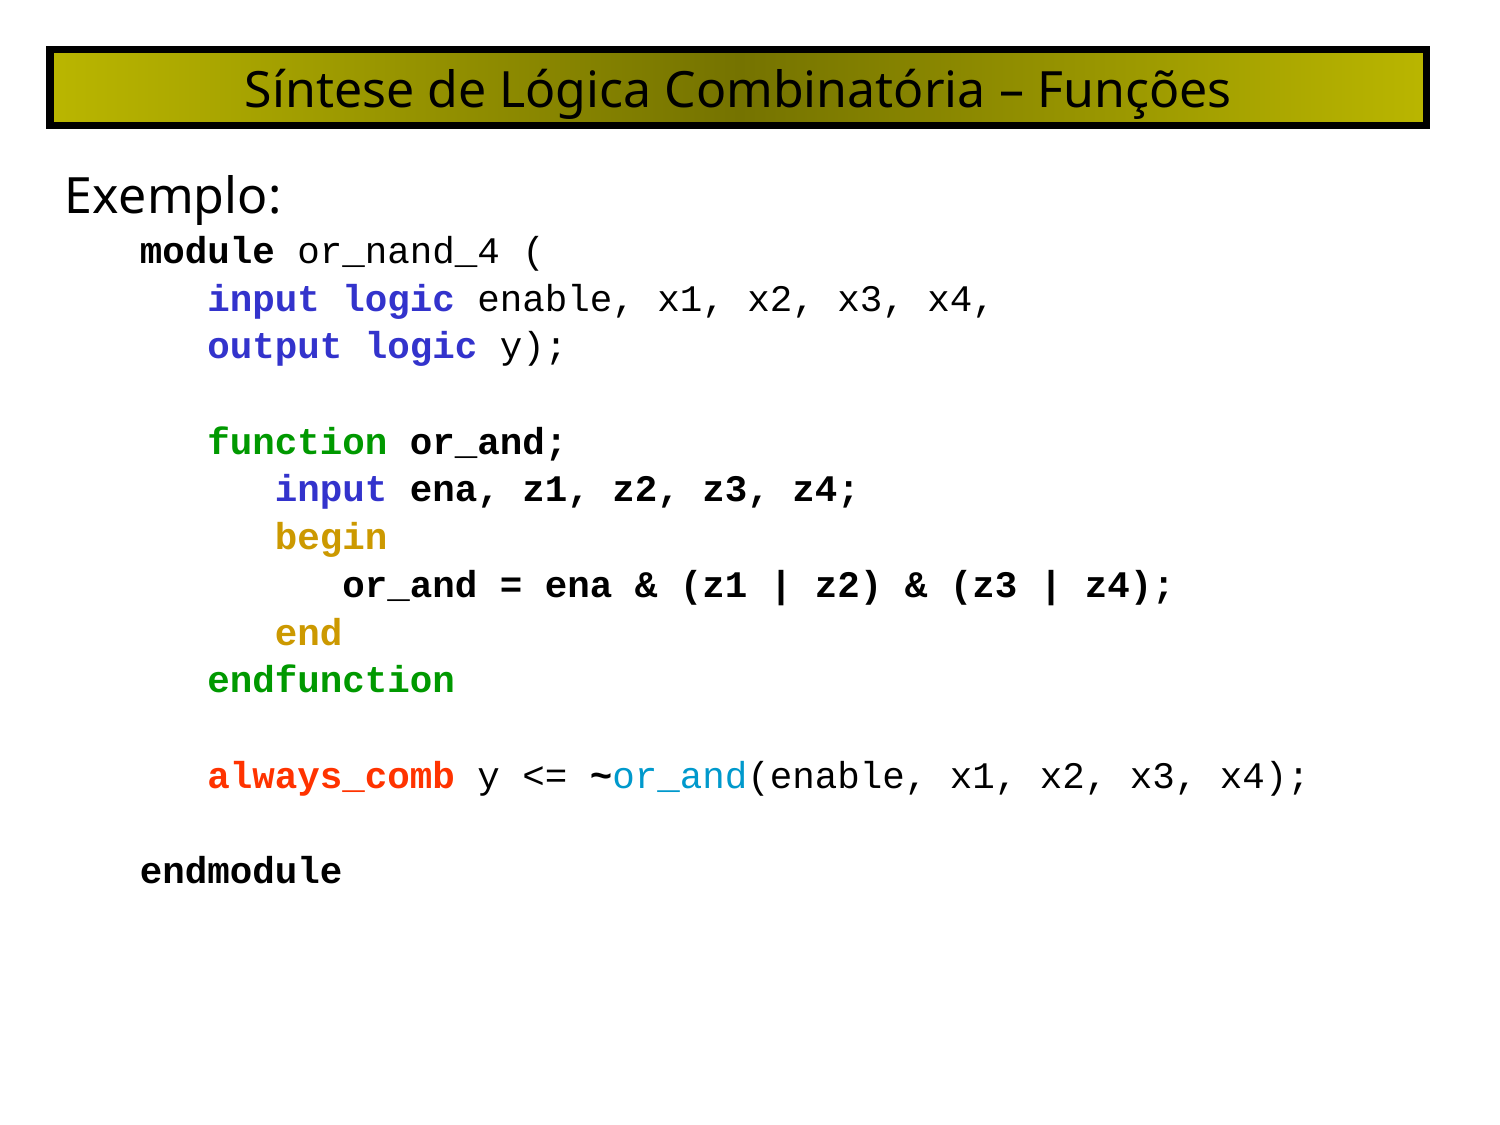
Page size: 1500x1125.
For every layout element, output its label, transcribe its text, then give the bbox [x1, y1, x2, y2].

title Síntese de Lógica Combinatória – Funções [49, 49, 1427, 124]
list Exemplo: module or_nand_4 ( input logic enable, x1, x2, x3, x4, output logic y); function or_and; input ena, z1, z2, z3, z4; begin or_and = ena & (z1 | z2) & (z3 | z4); end endfunction always_comb y <= ~or_and(enable, x1, x2, x3, x4); endmodule [49, 124, 1427, 1035]
